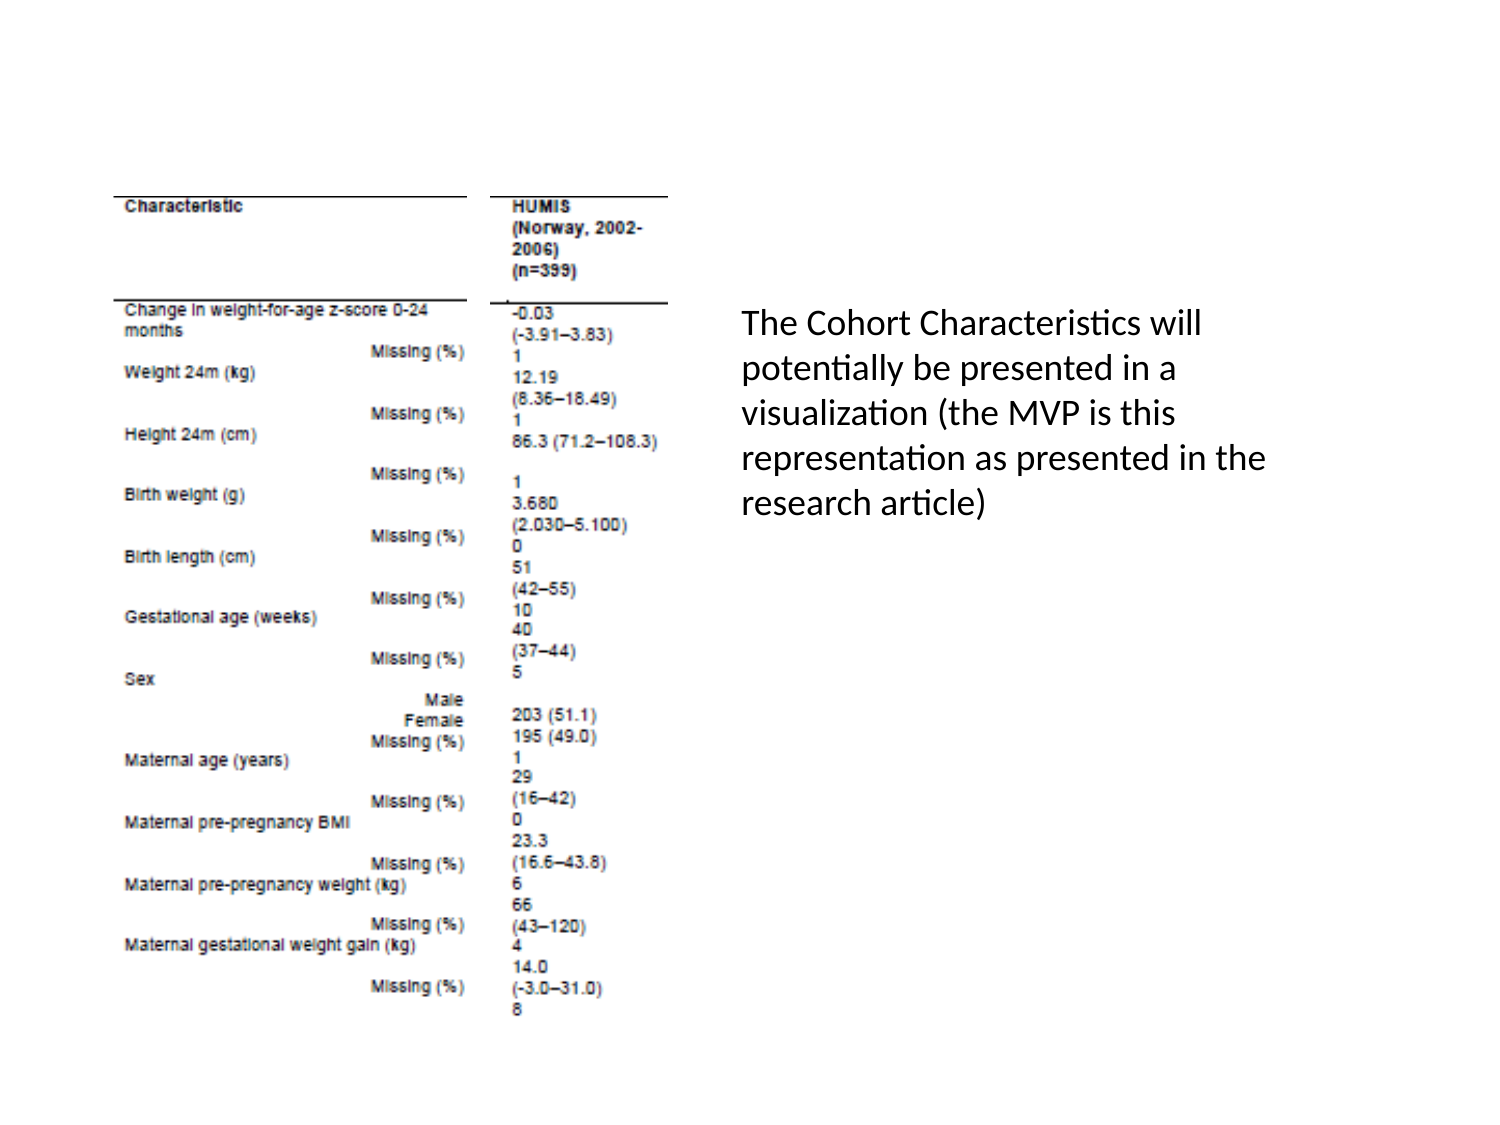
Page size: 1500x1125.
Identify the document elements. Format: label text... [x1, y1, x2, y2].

picture [490, 196, 668, 1061]
picture [112, 196, 467, 1028]
text_box The Cohort Characteristics will potentially be presented in a visualization (the MVP is this representation as presented in the research article) [726, 290, 1388, 534]
